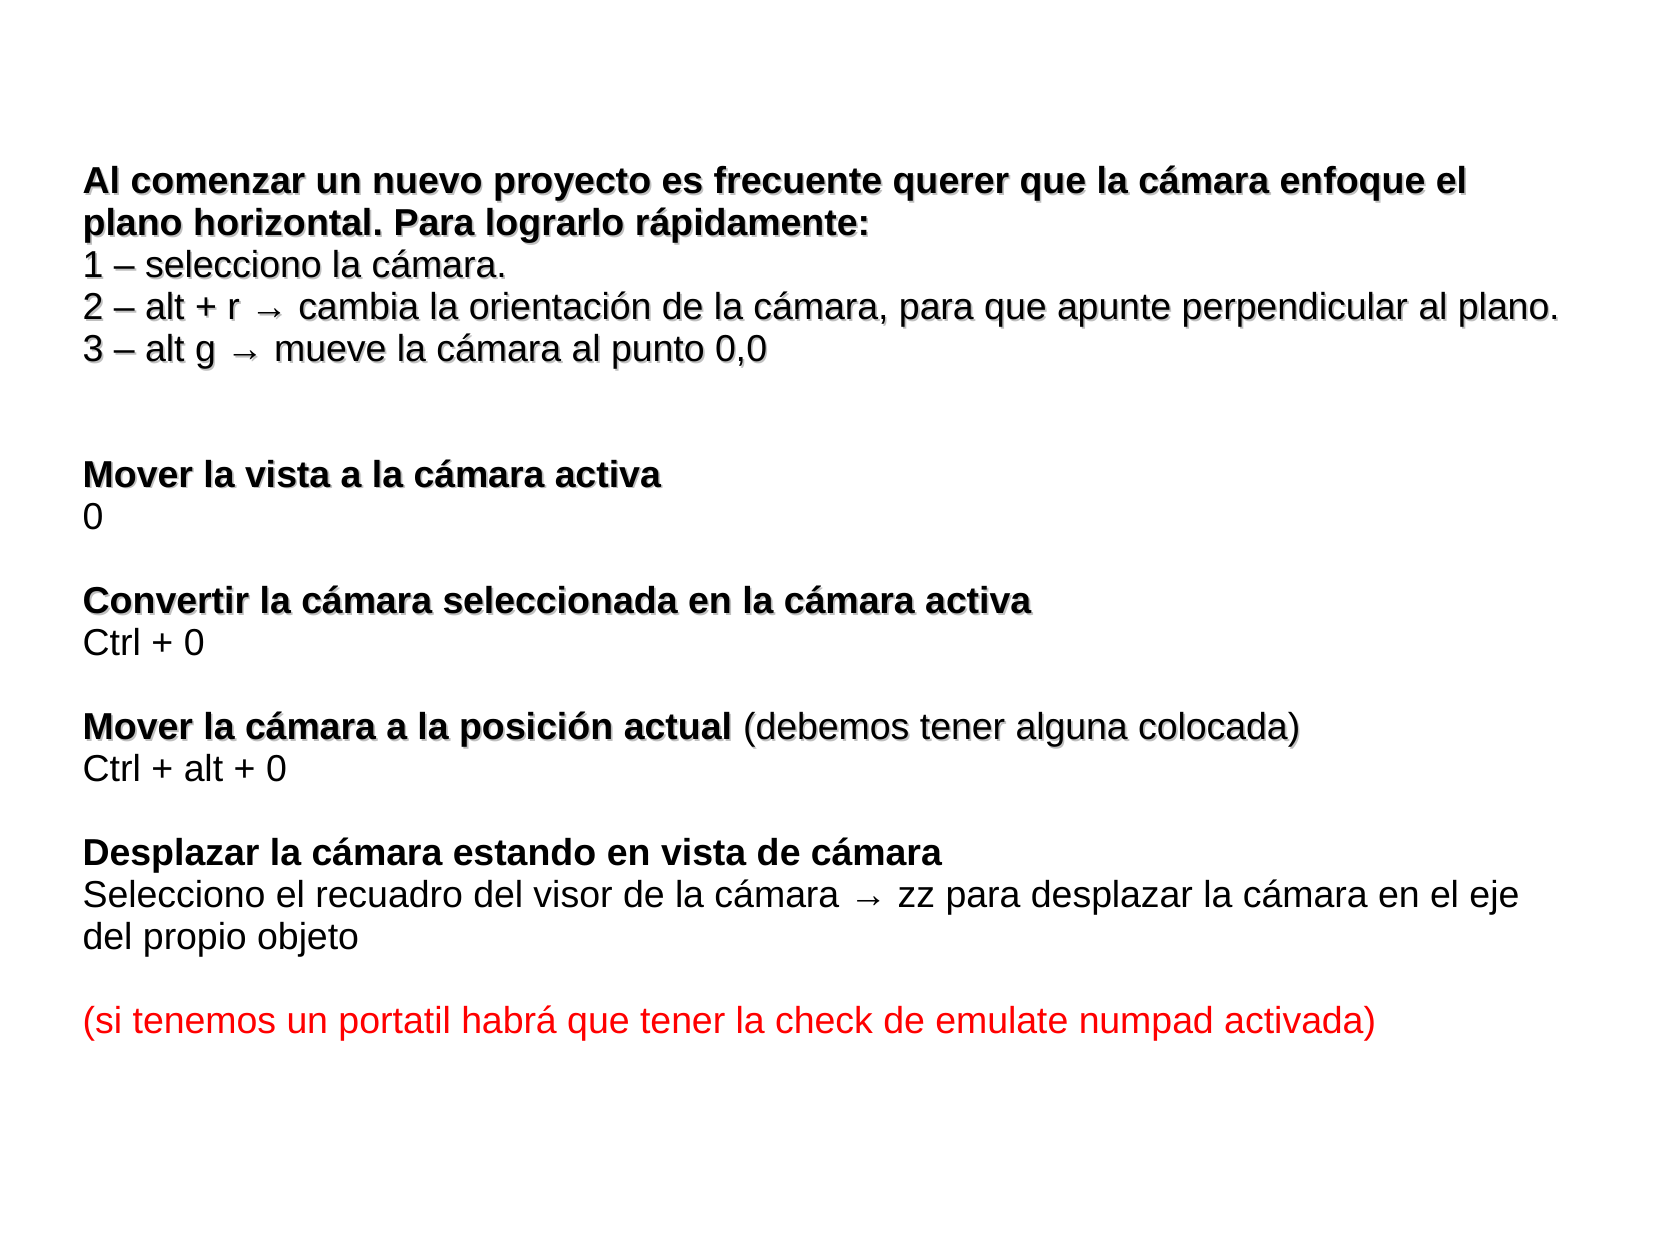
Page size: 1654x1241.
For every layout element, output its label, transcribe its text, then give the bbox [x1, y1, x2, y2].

subtitle Al comenzar un nuevo proyecto es frecuente querer que la cámara enfoque el plano horizontal. Para lograrlo rápidamente: 1 – selecciono la cámara. 2 – alt + r → cambia la orientación de la cámara, para que apunte perpendicular al plano. 3 – alt g → mueve la cámara al punto 0,0 Mover la vista a la cámara activa 0 Convertir la cámara seleccionada en la cámara activa Ctrl + 0 Mover la cámara a la posición actual (debemos tener alguna colocada) Ctrl + alt + 0 Desplazar la cámara estando en vista de cámara Selecciono el recuadro del visor de la cámara → zz para desplazar la cámara en el eje del propio objeto (si tenemos un portatil habrá que tener la check de emulate numpad activada) [82, 120, 1571, 1081]
